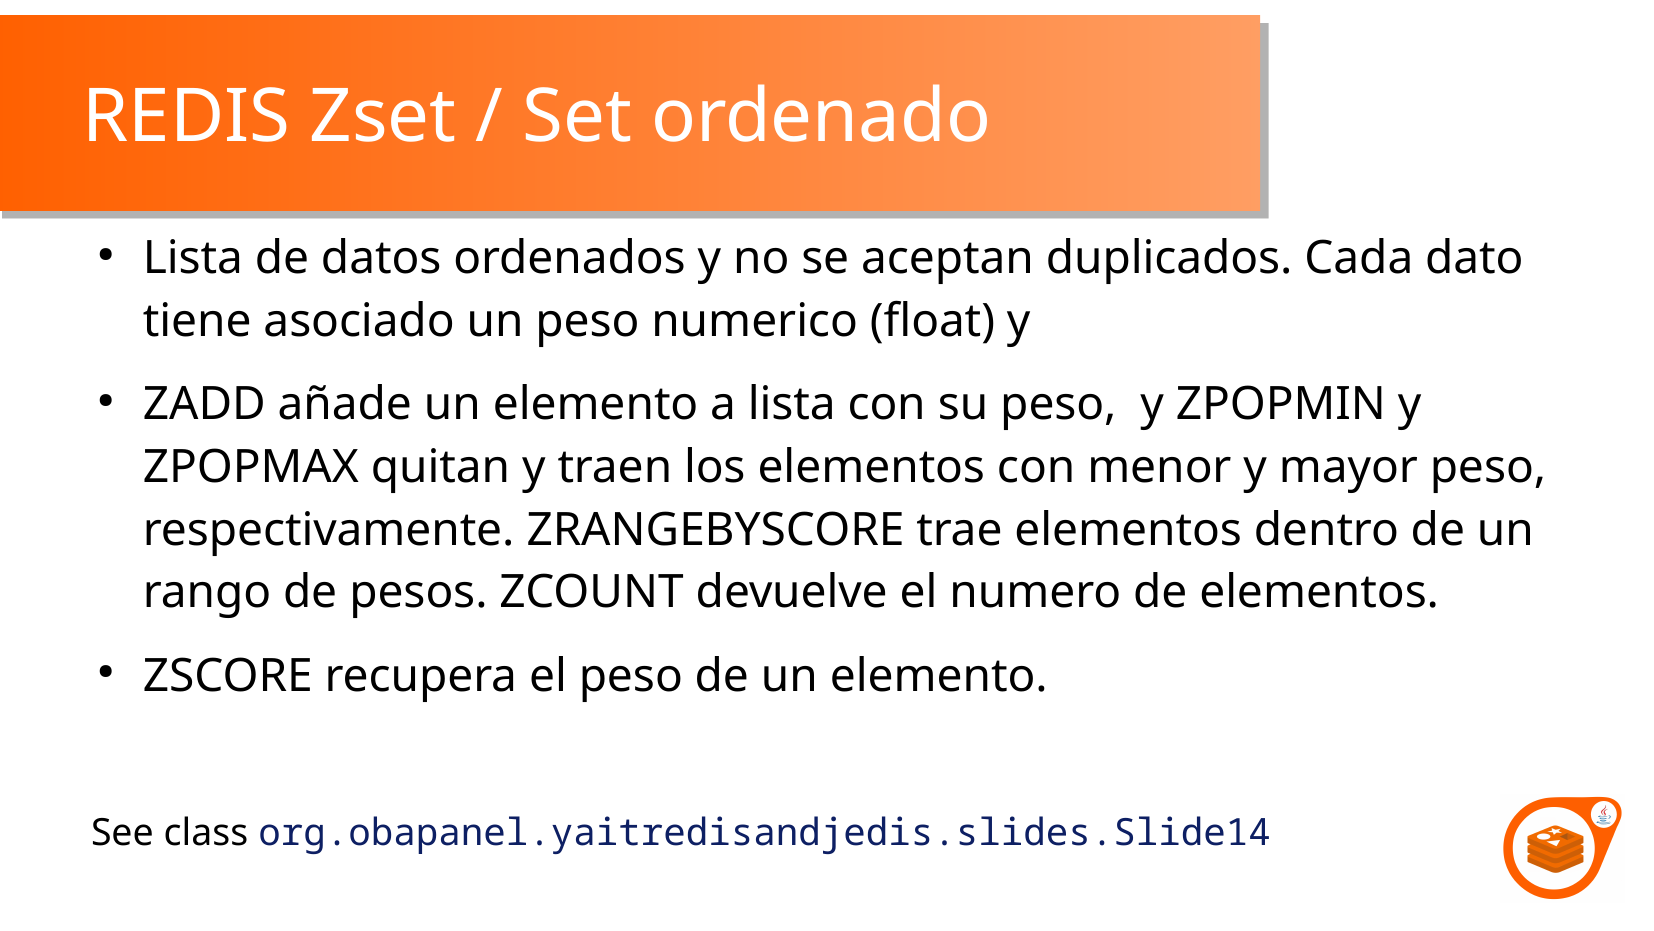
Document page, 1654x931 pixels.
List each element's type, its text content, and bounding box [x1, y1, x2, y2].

picture [1500, 794, 1625, 903]
title REDIS Zset / Set ordenado [82, 35, 1235, 189]
list Lista de datos ordenados y no se aceptan duplicados. Cada dato tiene asociado un peso numerico (float) y ZADD añade un elemento a lista con su peso, y ZPOPMIN y ZPOPMAX quitan y traen los elementos con menor y mayor peso, respectivamente. ZRANGEBYSCORE trae elementos dentro de un rango de pesos. ZCOUNT devuelve el numero de elementos. ZSCORE recupera el peso de un elemento. [82, 224, 1571, 764]
text_box See class org.obapanel.yaitredisandjedis.slides.Slide14 [76, 798, 1111, 856]
